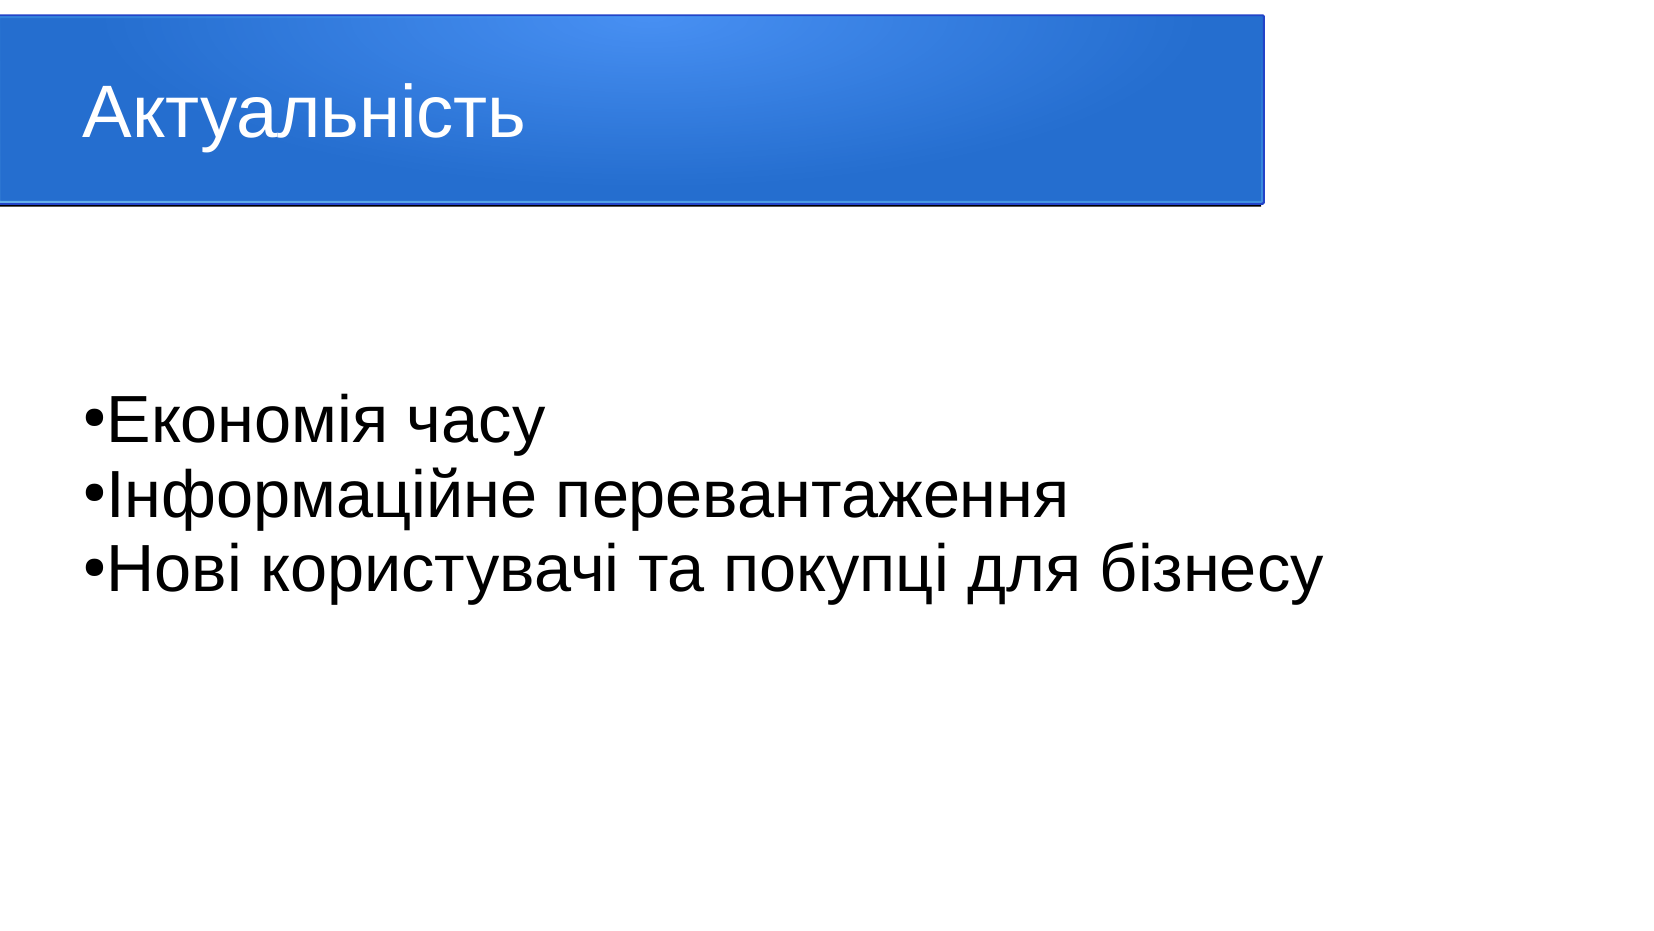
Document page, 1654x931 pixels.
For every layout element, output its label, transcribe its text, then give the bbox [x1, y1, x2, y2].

subtitle Економія часу Інформаційне перевантаження Нові користувачі та покупці для бізнесу [82, 224, 1571, 764]
title Актуальність [82, 35, 1235, 189]
